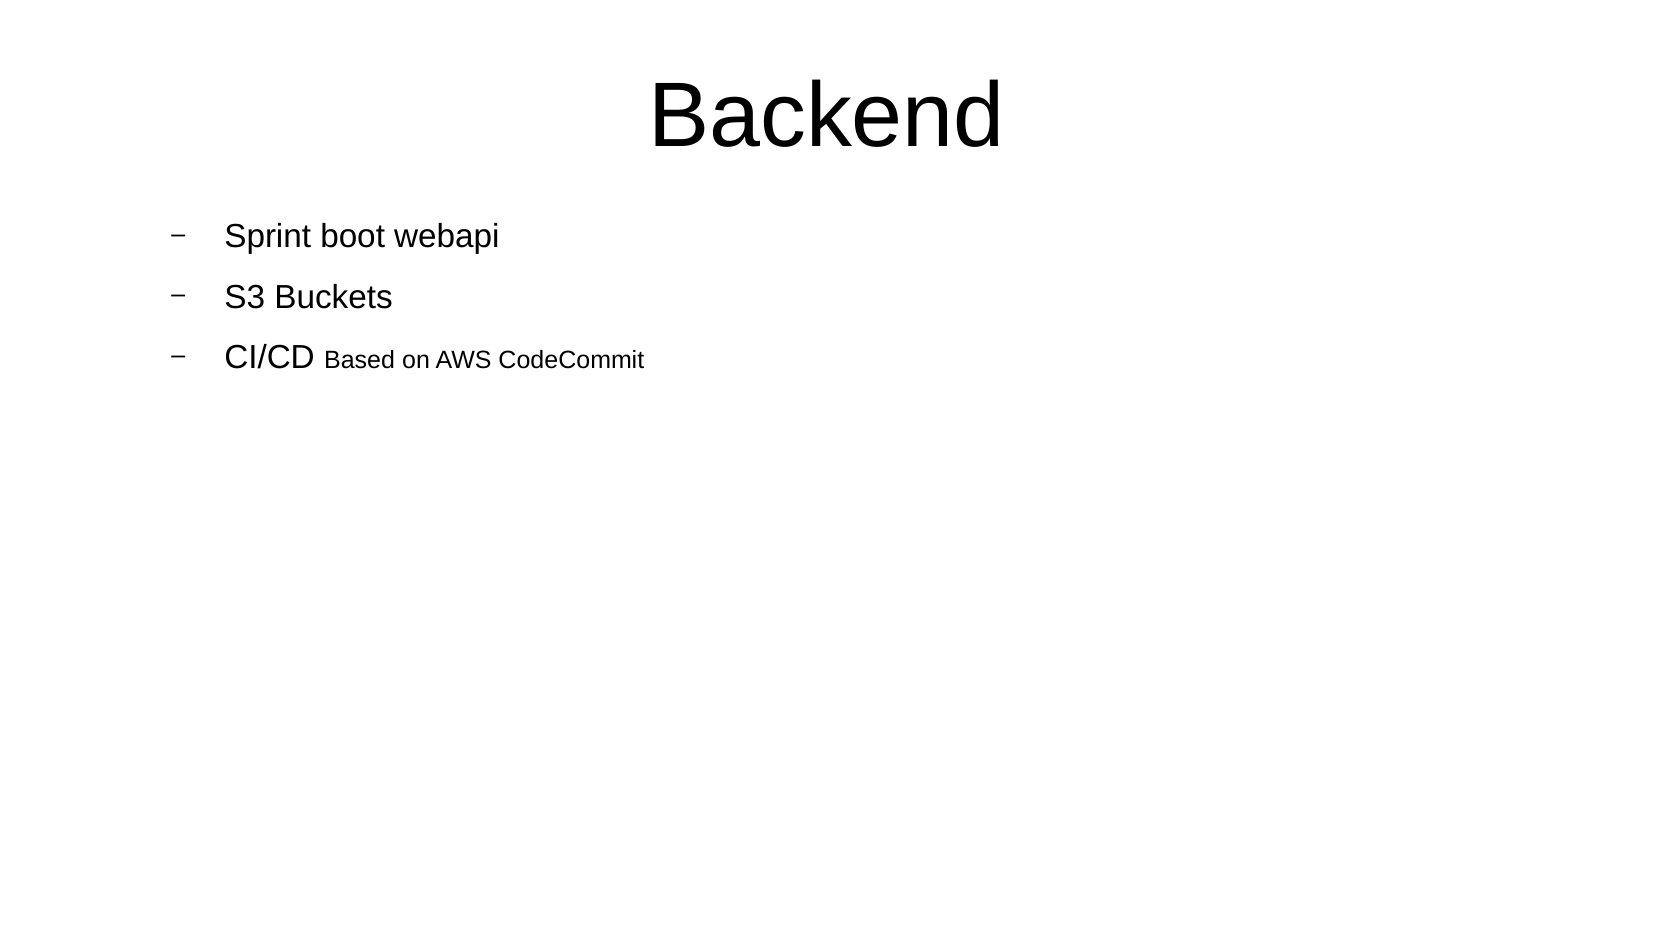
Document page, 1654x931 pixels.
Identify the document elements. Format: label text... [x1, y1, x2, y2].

title Backend [82, 37, 1571, 193]
list Sprint boot webapi S3 Buckets CI/CD Based on AWS CodeCommit [82, 217, 1571, 758]
